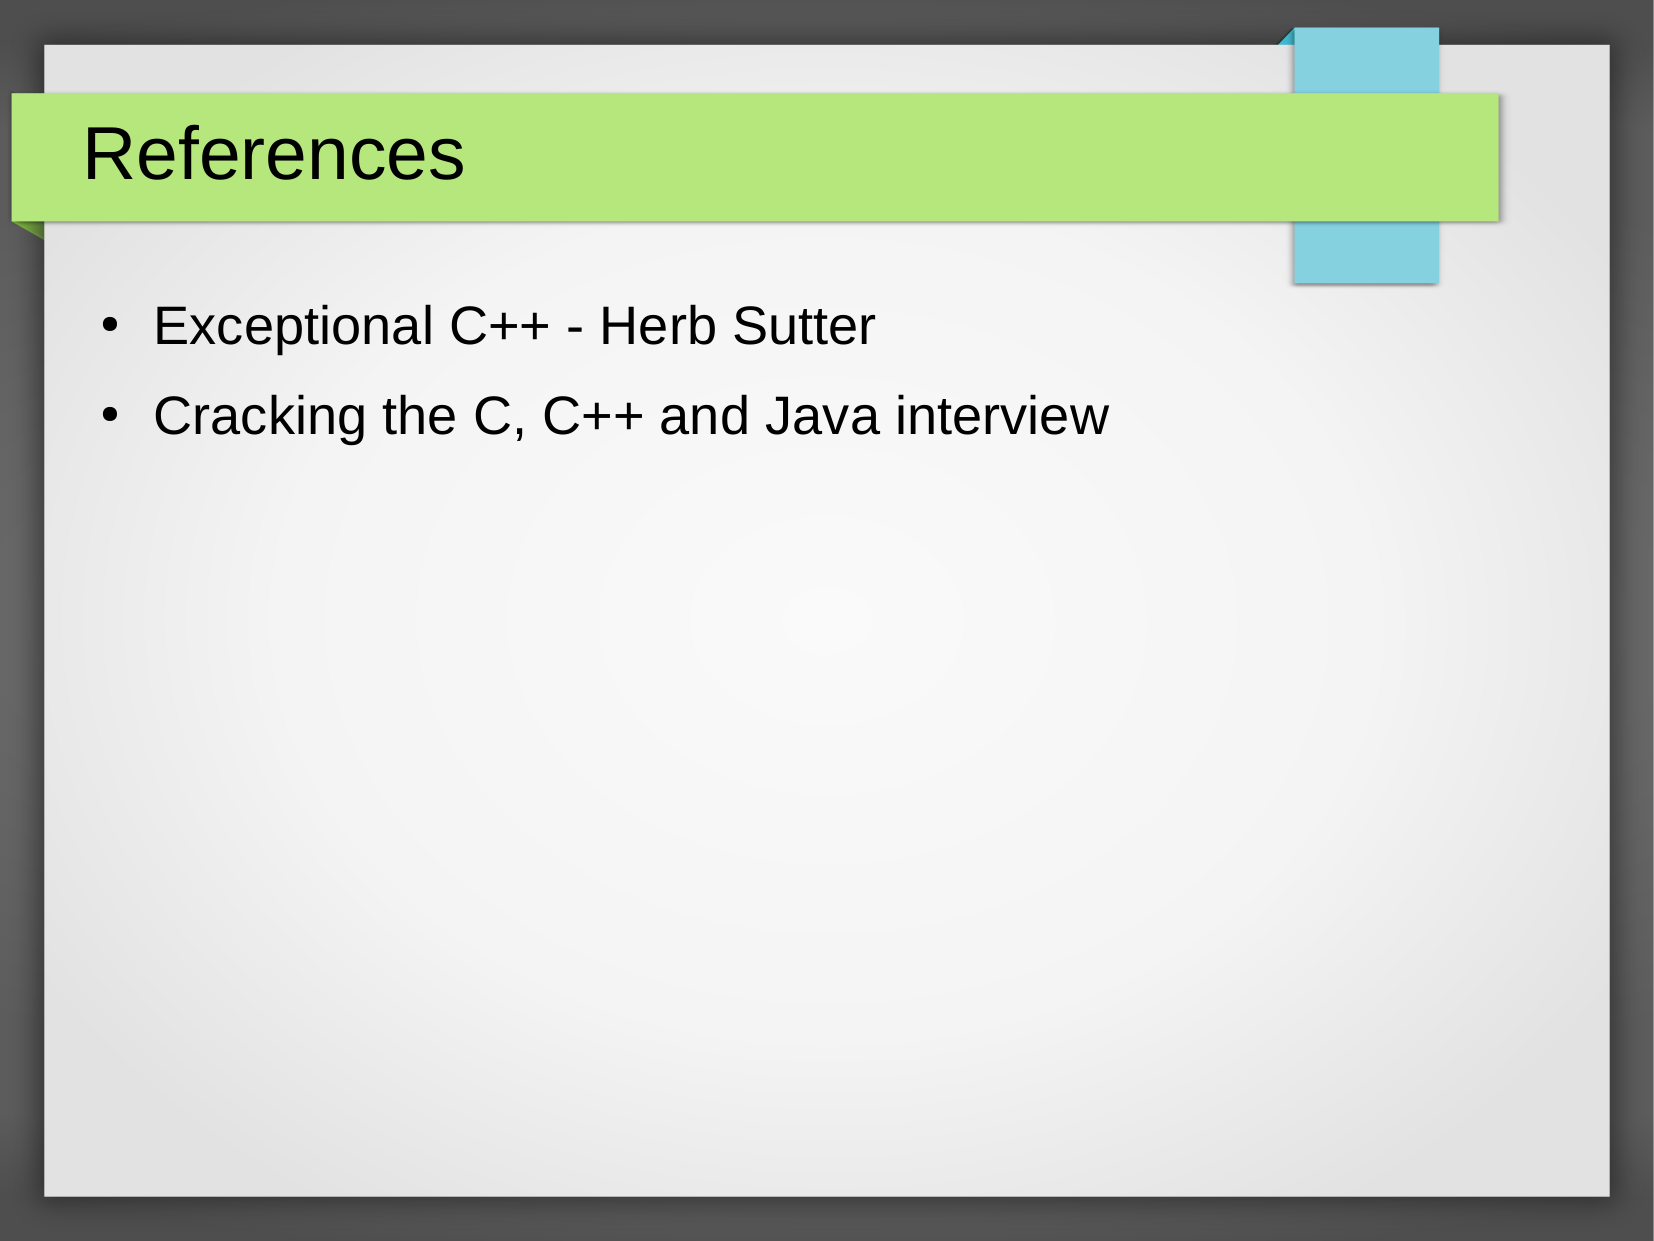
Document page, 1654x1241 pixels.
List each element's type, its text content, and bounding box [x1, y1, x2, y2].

picture [0, 0, 1654, 1241]
title References [82, 94, 1264, 213]
list Exceptional C++ - Herb Sutter Cracking the C, C++ and Java interview [82, 295, 1571, 1015]
